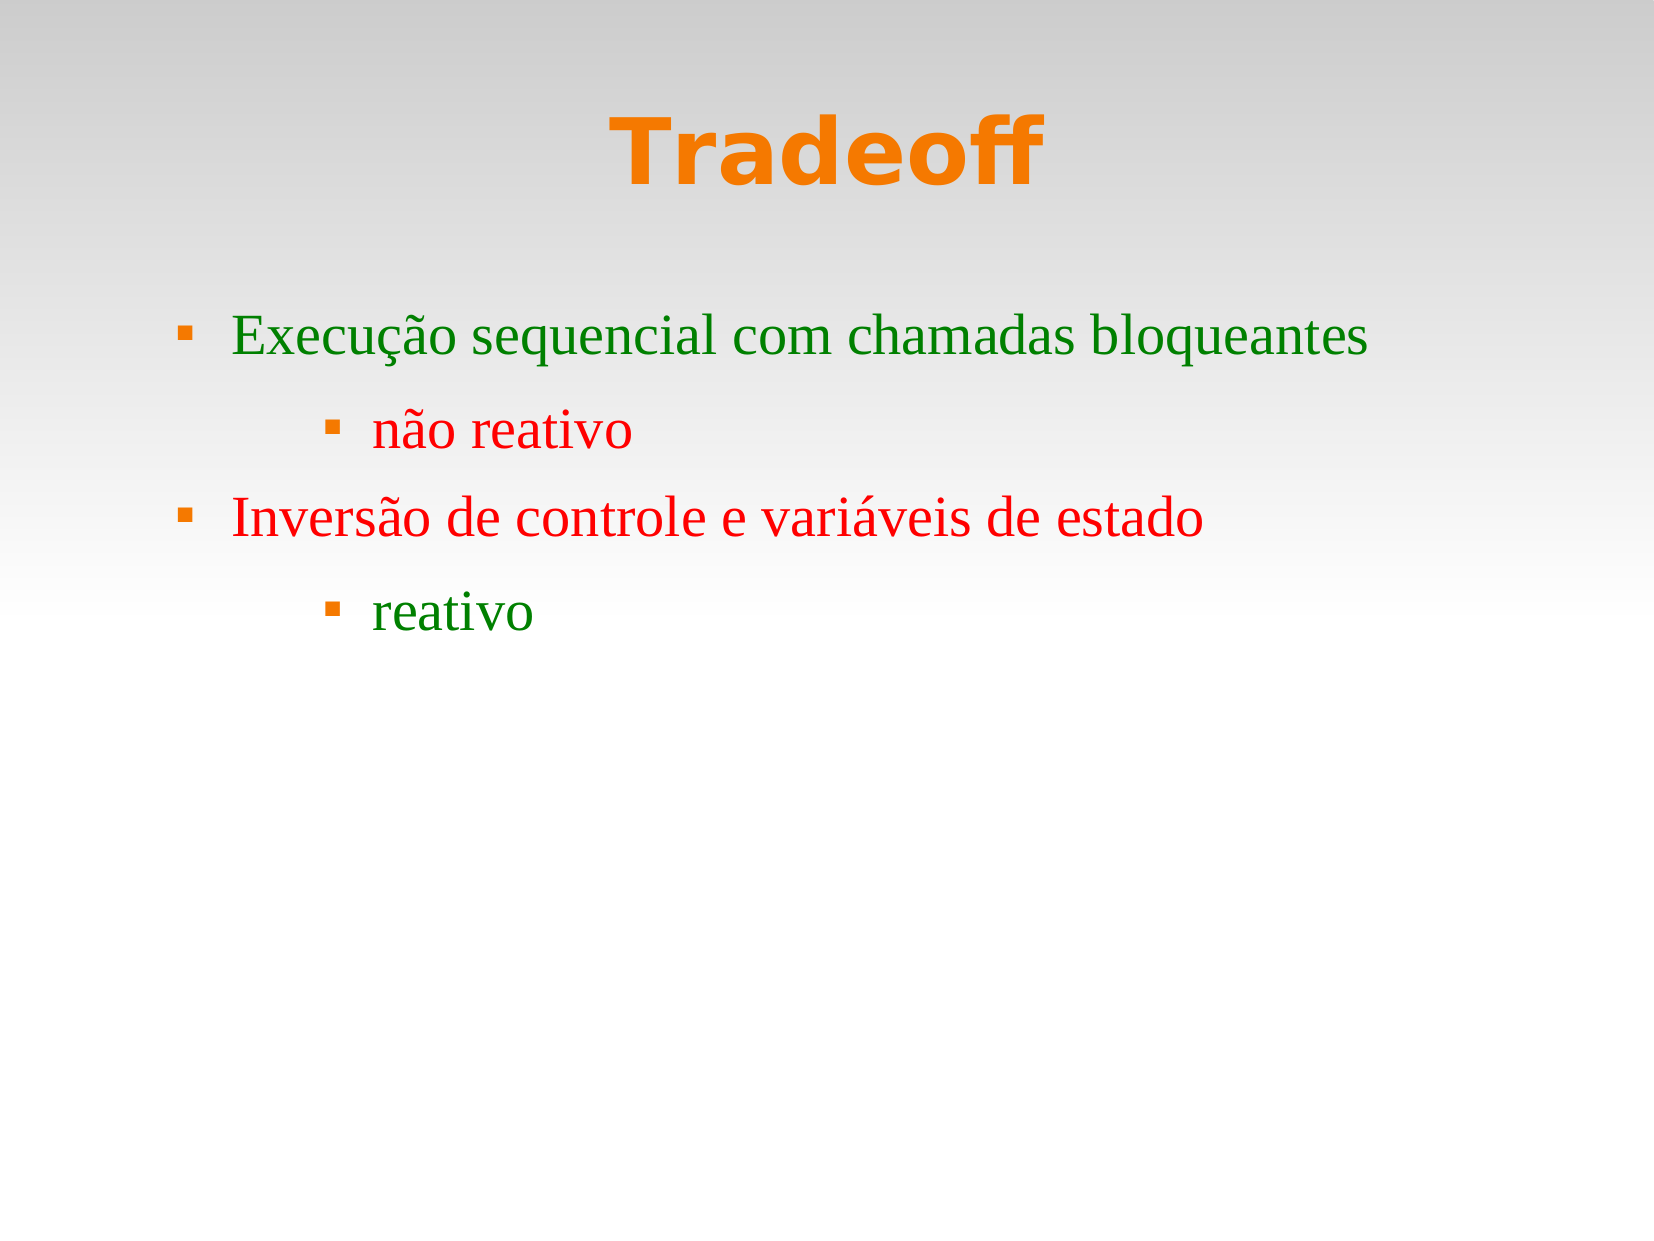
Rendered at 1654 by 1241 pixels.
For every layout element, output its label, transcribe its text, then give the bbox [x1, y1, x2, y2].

title Tradeoff [82, 49, 1571, 257]
list Execução sequencial com chamadas bloqueantes não reativo Inversão de controle e variáveis de estado reativo [89, 302, 1576, 1121]
